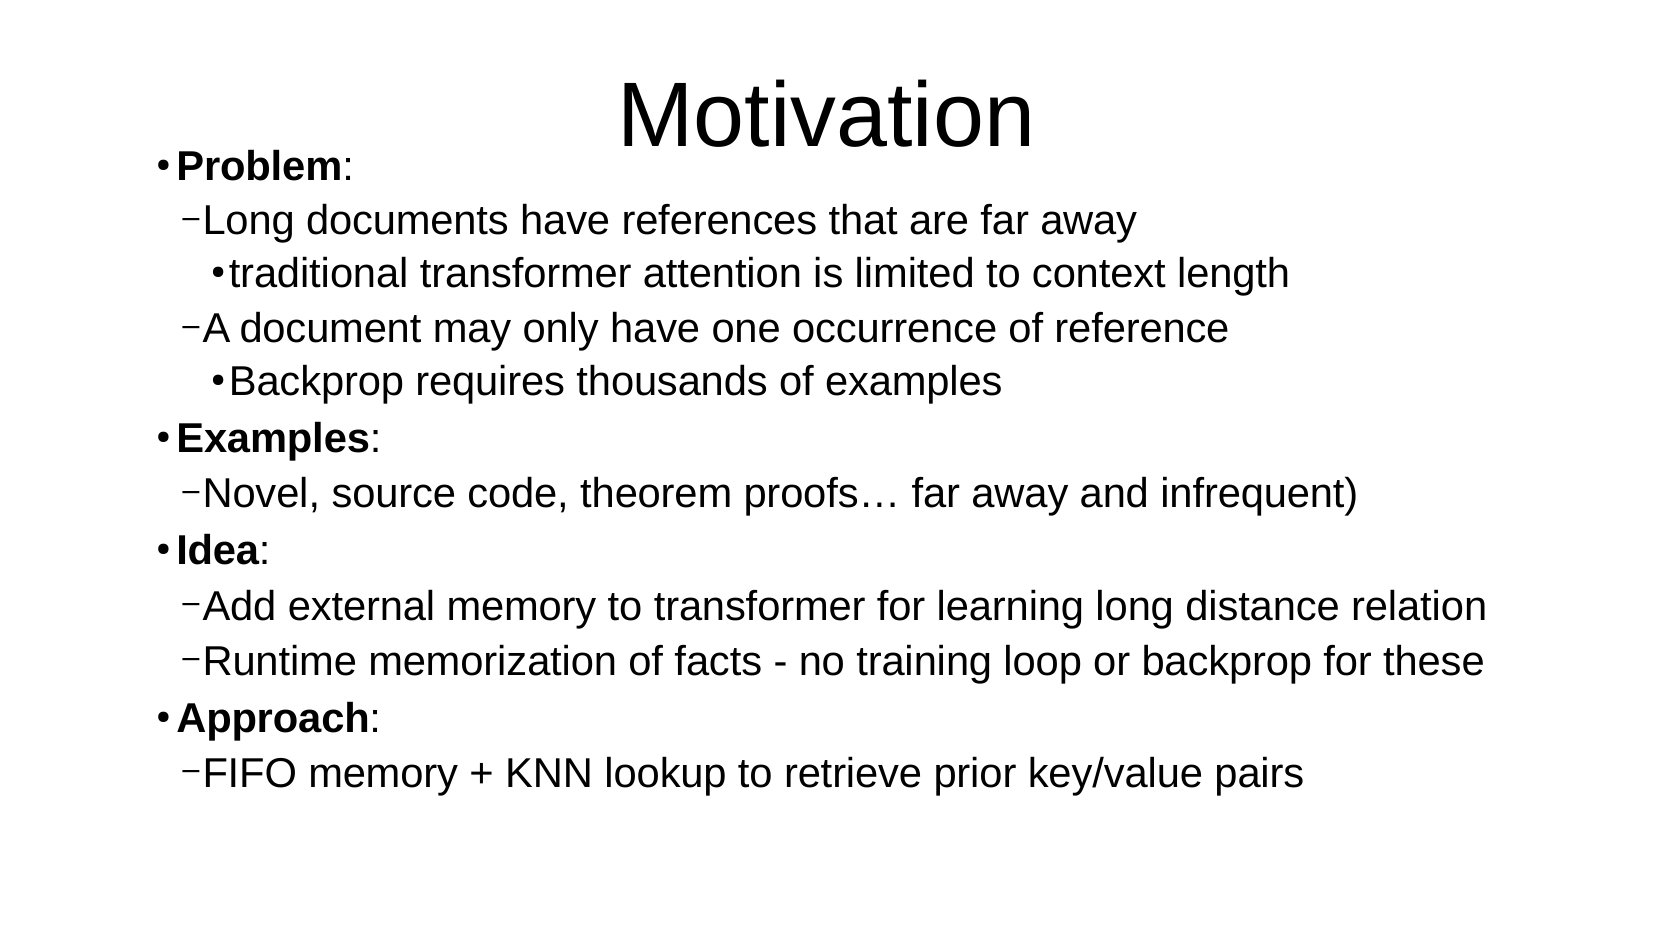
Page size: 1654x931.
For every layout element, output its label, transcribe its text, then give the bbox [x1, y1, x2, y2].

list Problem: Long documents have references that are far away traditional transformer attention is limited to context length A document may only have one occurrence of reference Backprop requires thousands of examples Examples: Novel, source code, theorem proofs… far away and infrequent) Idea: Add external memory to transformer for learning long distance relation Runtime memorization of facts - no training loop or backprop for these Approach: FIFO memory + KNN lookup to retrieve prior key/value pairs [150, 142, 1501, 901]
title Motivation [82, 37, 1571, 193]
